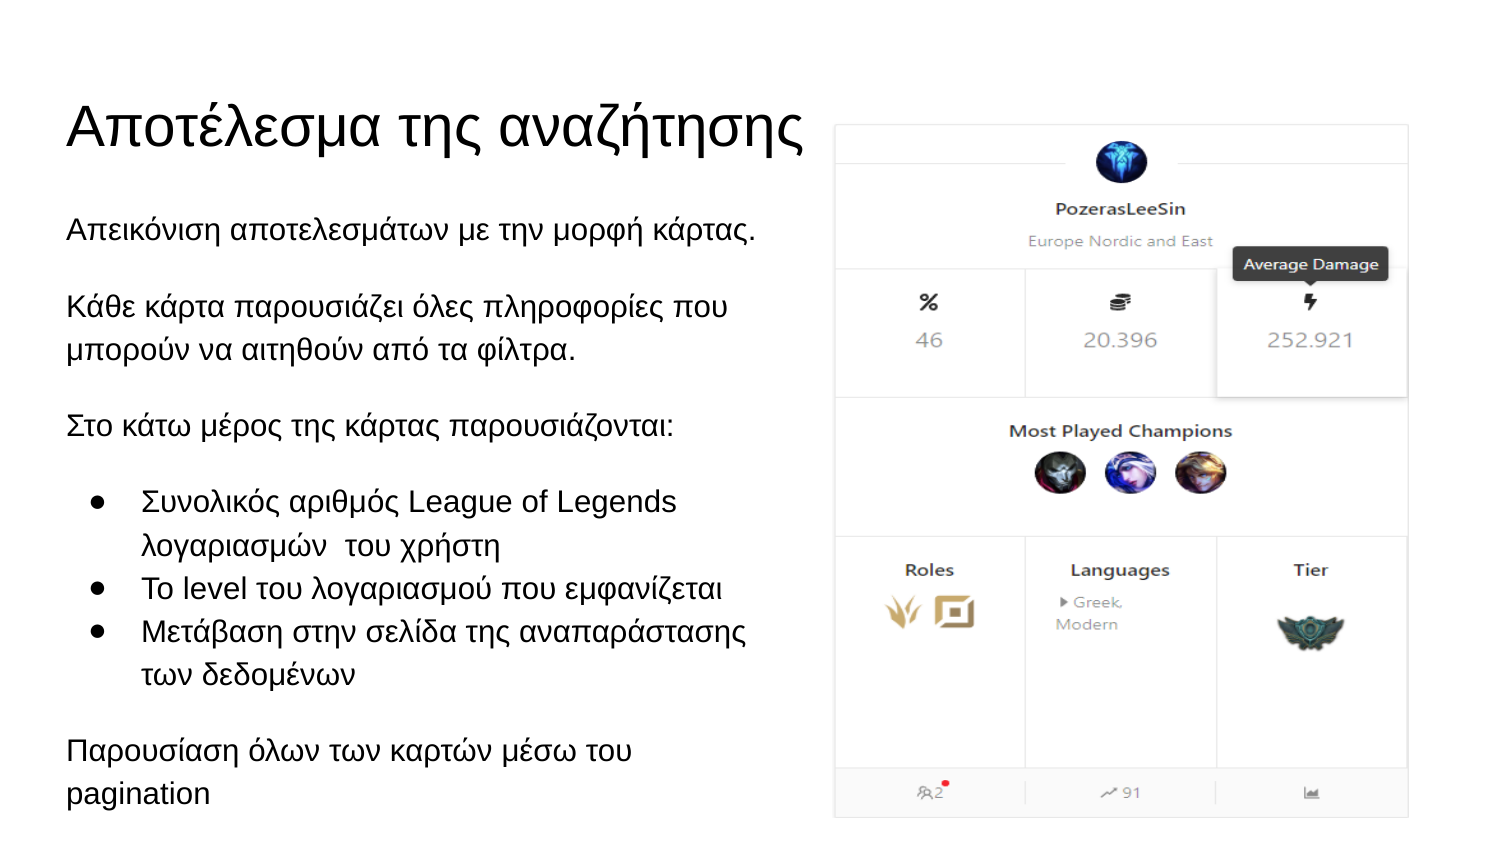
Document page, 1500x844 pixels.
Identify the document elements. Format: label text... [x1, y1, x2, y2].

title Αποτέλεσμα της αναζήτησης [51, 72, 1449, 167]
picture [832, 121, 1409, 818]
list Απεικόνιση αποτελεσμάτων με την μορφή κάρτας. Κάθε κάρτα παρουσιάζει όλες πληροφορίες που μπορούν να αιτηθούν από τα φίλτρα. Στο κάτω μέρος της κάρτας παρουσιάζονται: Συνολικός αριθμός League of Legends λογαριασμών του χρήστη Το level του λογαριασμού που εμφανίζεται Μετάβαση στην σελίδα της αναπαράστασης των δεδομένων Παρουσίαση όλων των καρτών μέσω του pagination [51, 189, 795, 818]
